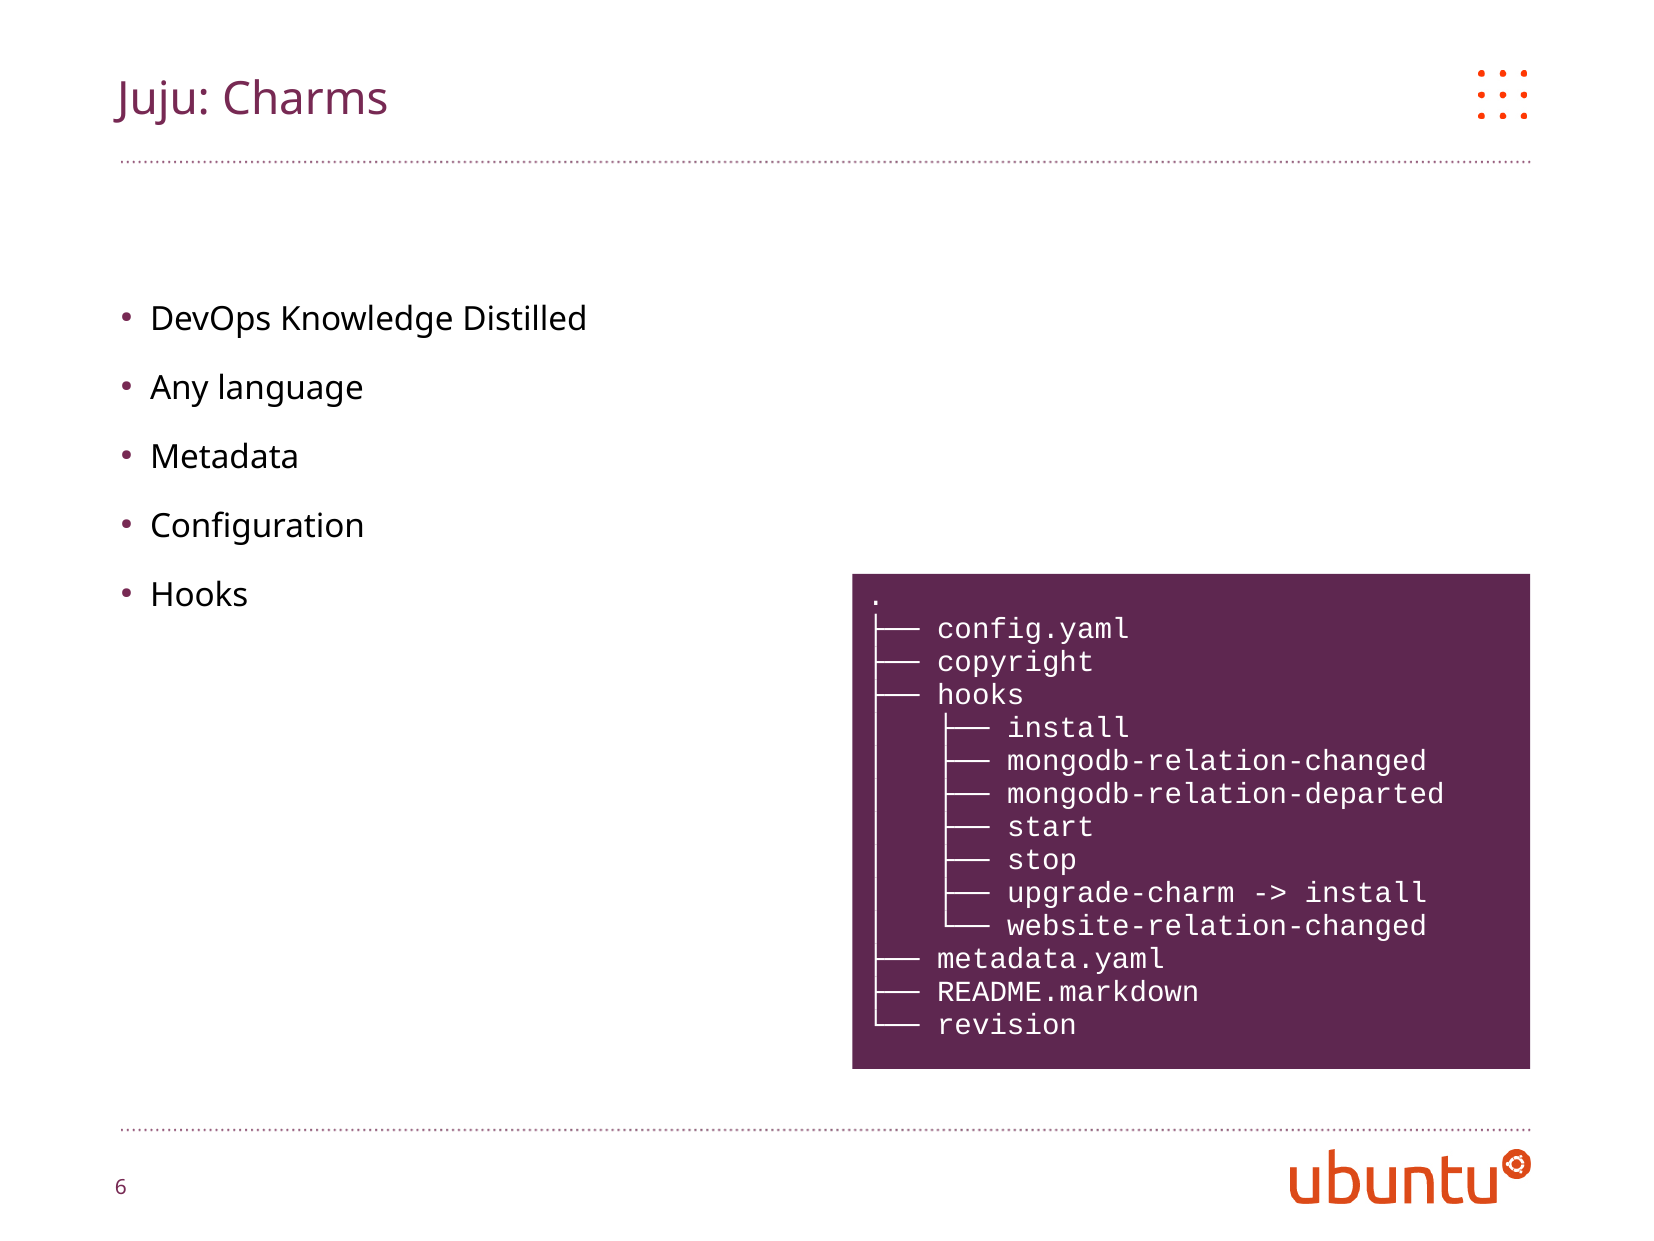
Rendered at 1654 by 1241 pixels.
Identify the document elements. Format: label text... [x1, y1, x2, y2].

text_box DevOps Knowledge Distilled Any language Metadata Configuration Hooks [105, 224, 1004, 886]
picture [111, 1127, 1533, 1134]
text_box . ├── config.yaml ├── copyright ├── hooks │ ├── install │ ├── mongodb-relation-changed │ ├── mongodb-relation-departed │ ├── start │ ├── stop │ ├── upgrade-charm -> install │ └── website-relation-changed ├── metadata.yaml ├── README.markdown └── revision [852, 573, 1531, 1069]
picture [111, 159, 1533, 166]
picture [1290, 1149, 1531, 1204]
title Juju: Charms [117, 71, 1447, 123]
picture [1478, 70, 1527, 119]
